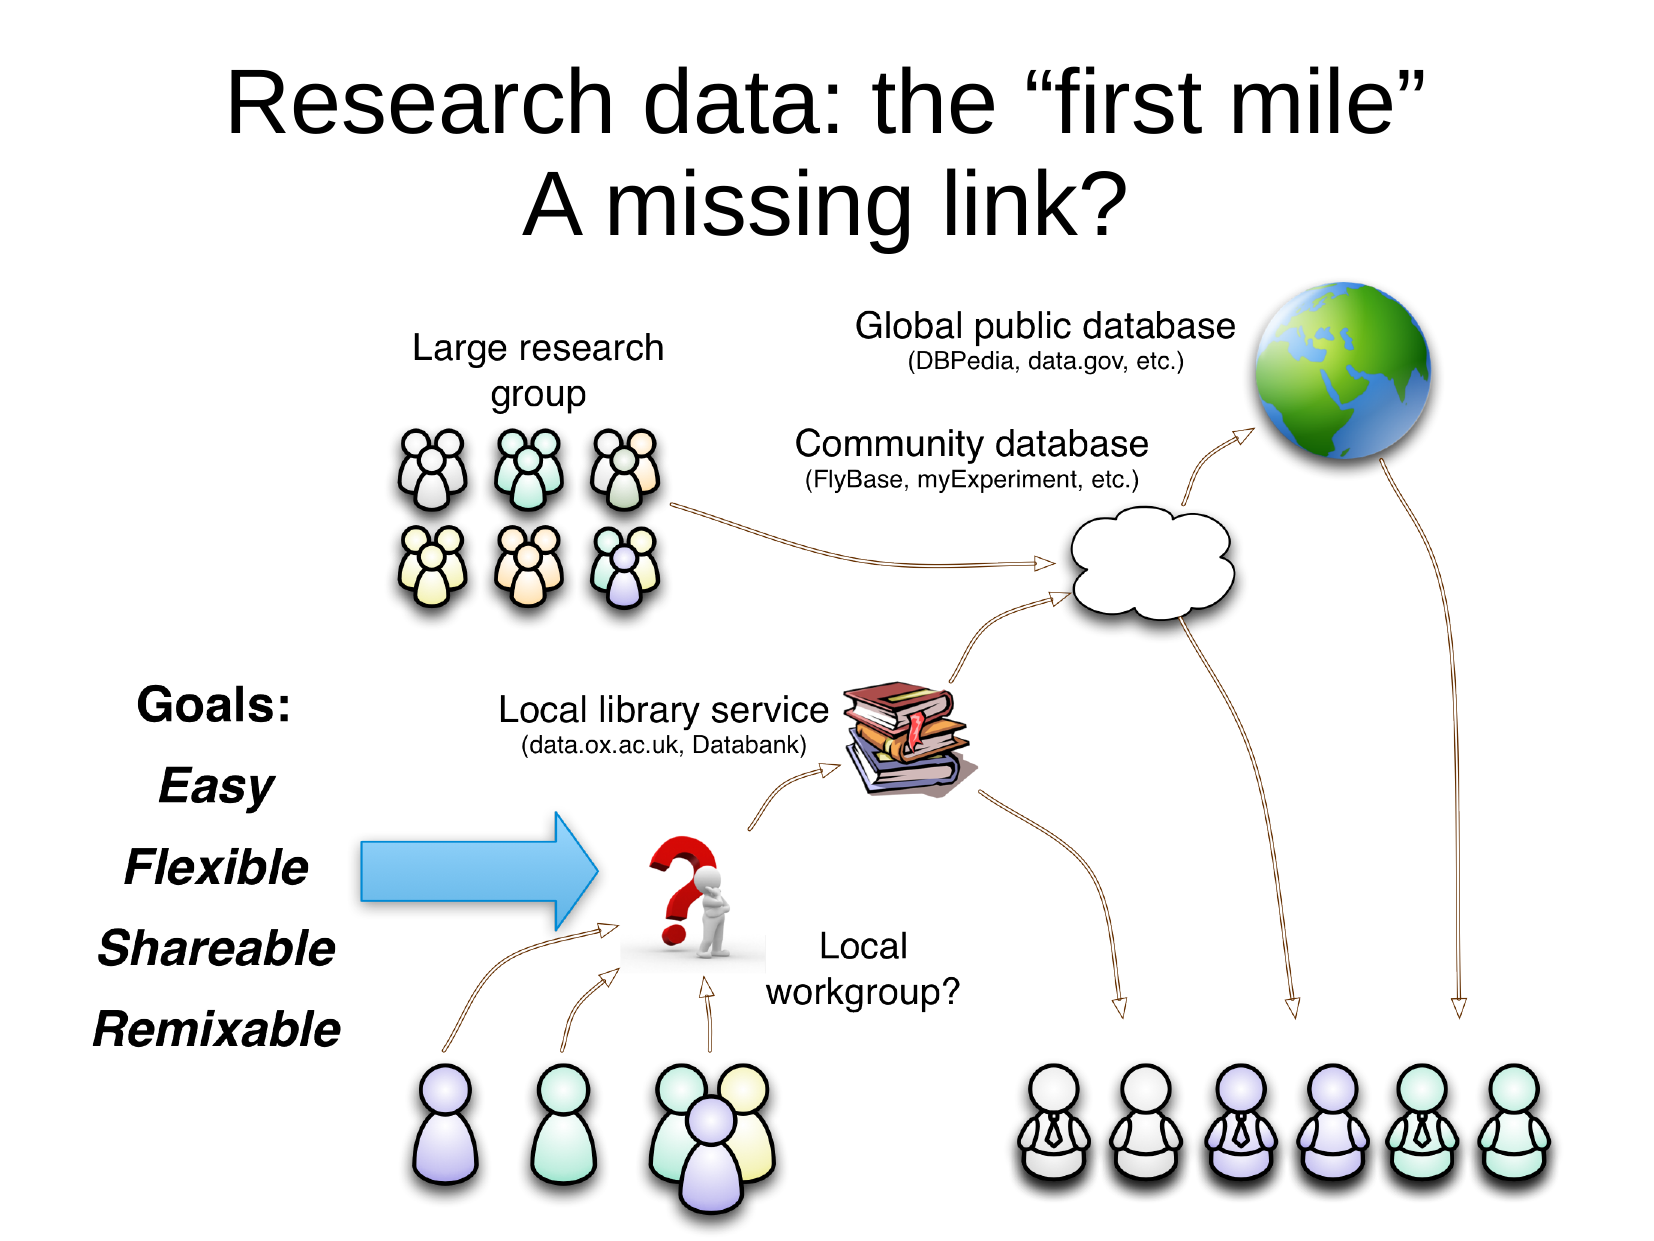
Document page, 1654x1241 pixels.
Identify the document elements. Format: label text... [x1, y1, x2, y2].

picture [65, 271, 1574, 1241]
title Research data: the “first mile” A missing link? [82, 49, 1571, 257]
